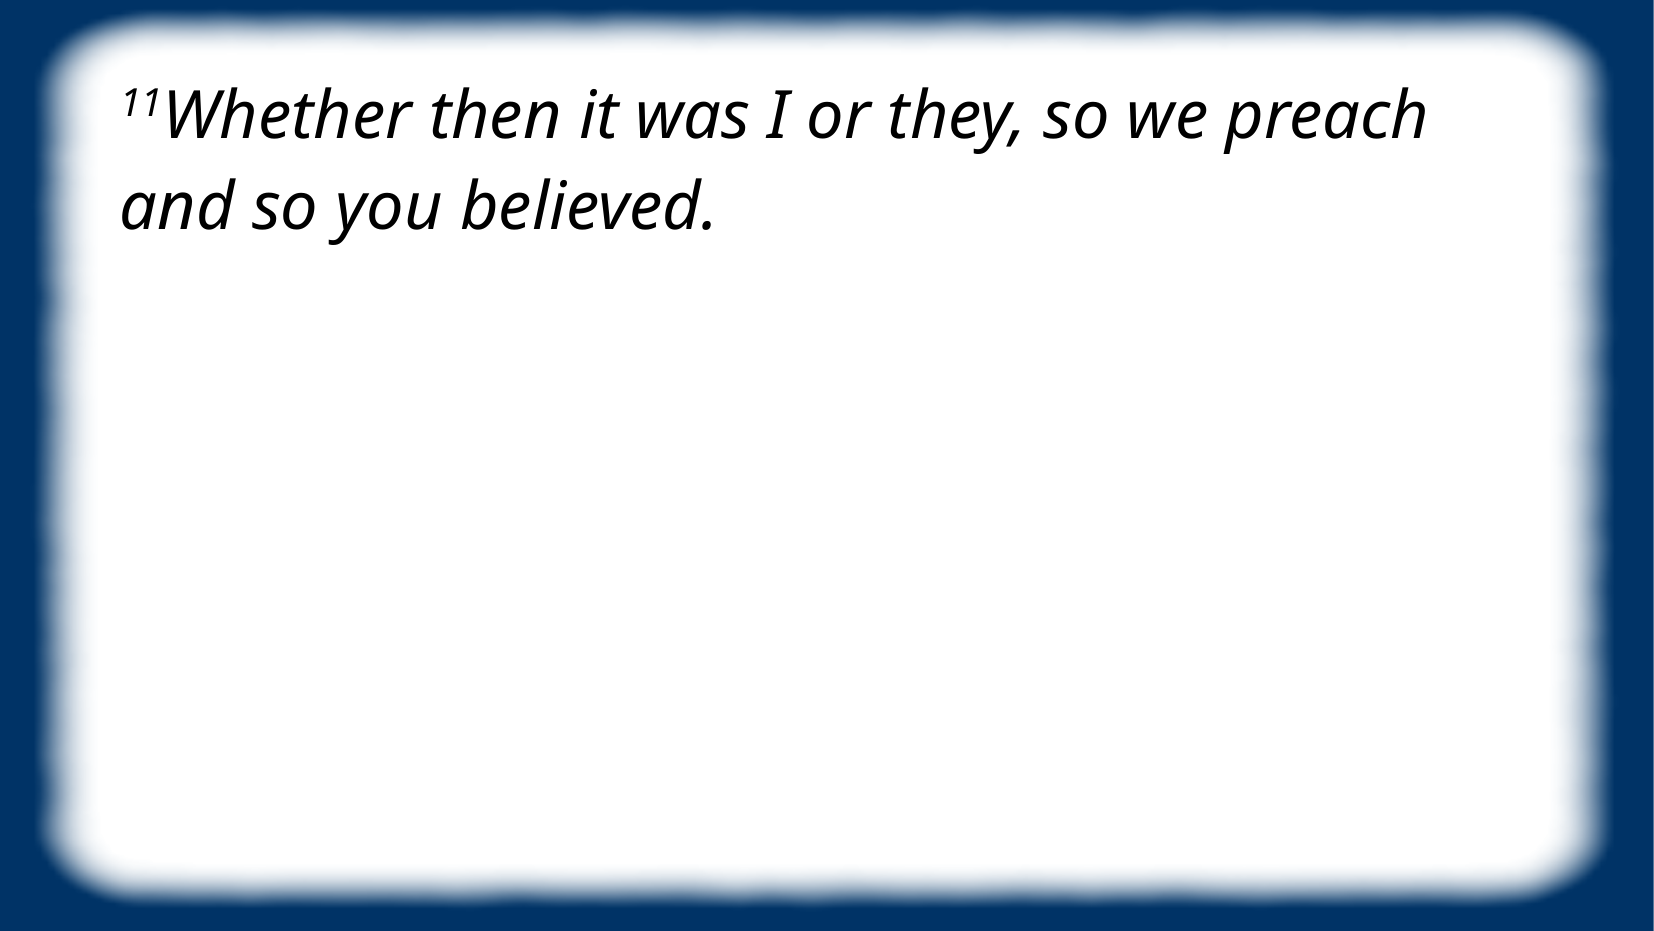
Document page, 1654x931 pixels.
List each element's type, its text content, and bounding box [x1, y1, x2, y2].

picture [0, 0, 1654, 931]
text_box 11Whether then it was I or they, so we preach and so you believed. [105, 60, 1546, 301]
